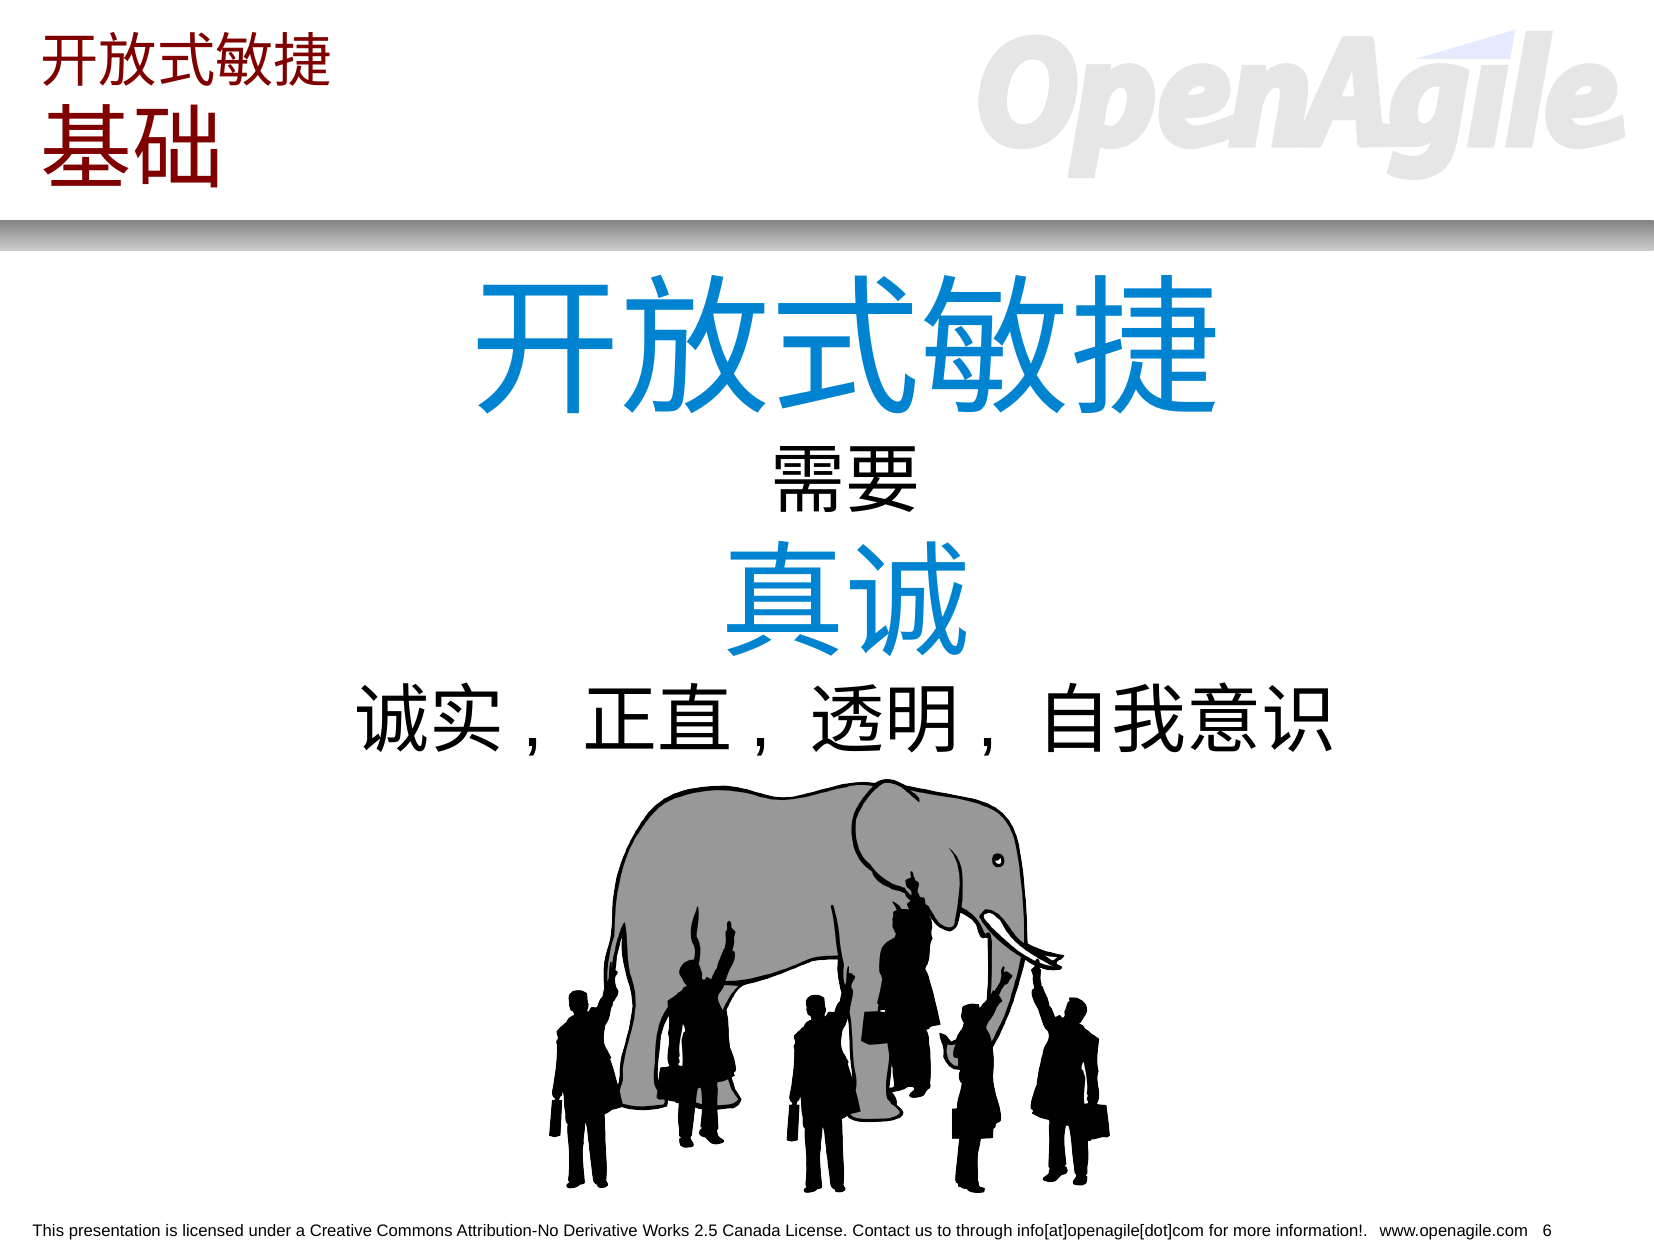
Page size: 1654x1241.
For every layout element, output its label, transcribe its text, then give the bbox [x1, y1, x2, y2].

picture [549, 779, 1110, 1193]
list 开放式敏捷 需要 真诚 诚实, 正直, 透明, 自我意识 [37, 251, 1654, 762]
title 开放式敏捷 基础 [40, 26, 1654, 204]
